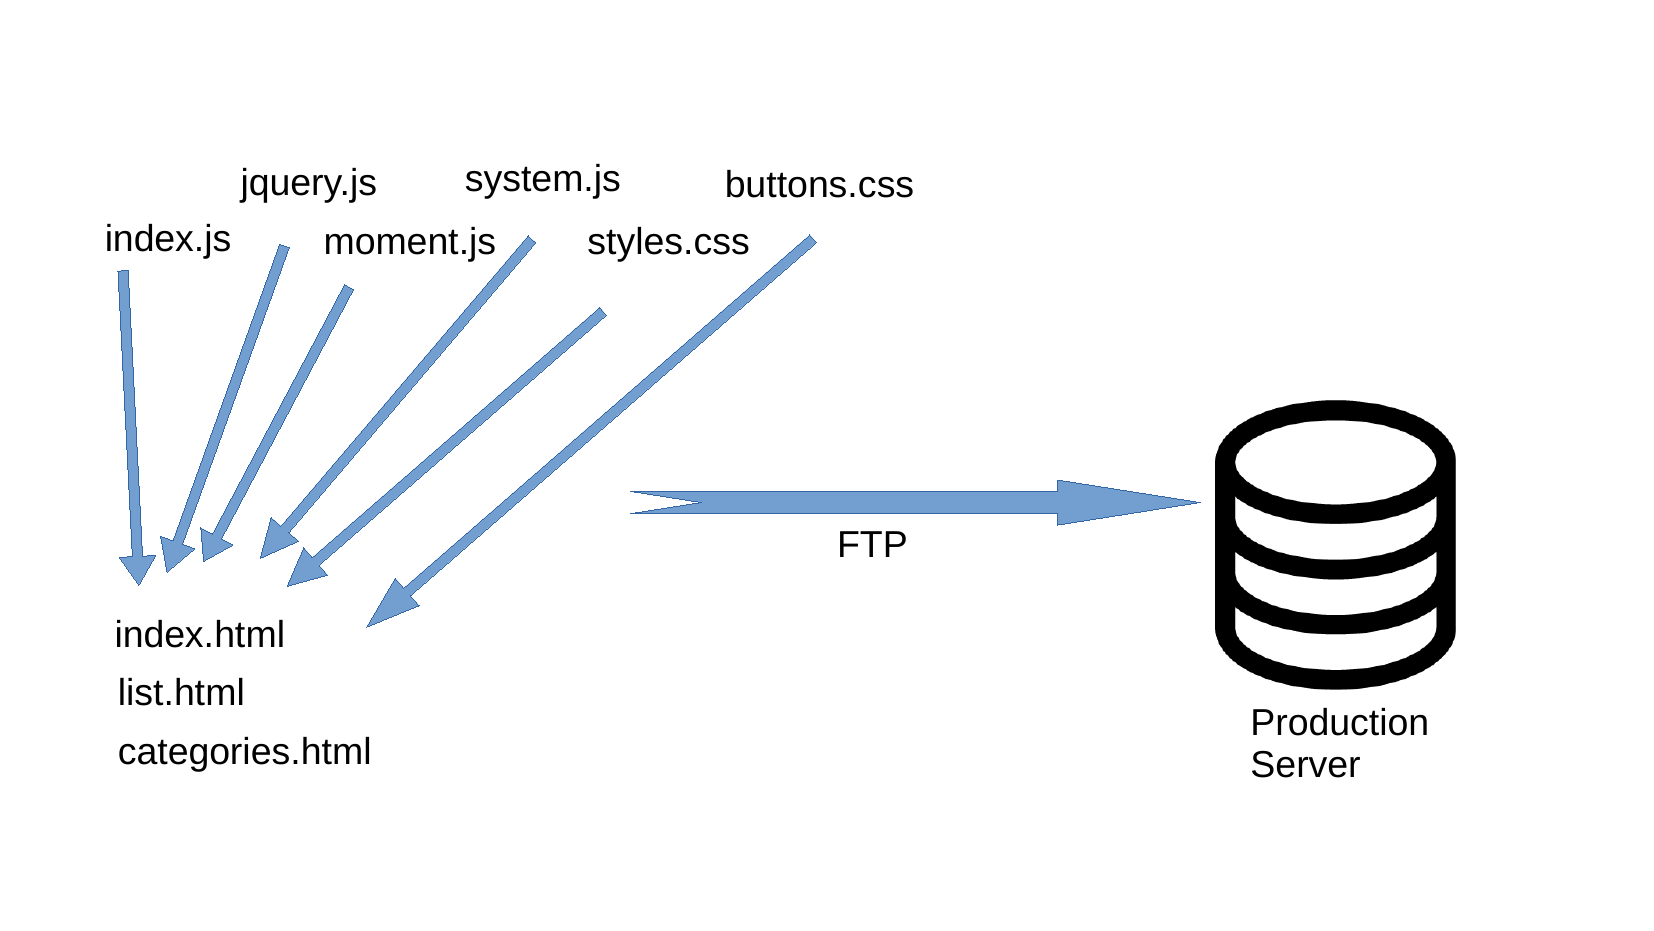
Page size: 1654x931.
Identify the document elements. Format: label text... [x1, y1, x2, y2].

text_box [260, 235, 536, 559]
text_box styles.css [572, 213, 766, 271]
picture [1215, 400, 1456, 691]
text_box [287, 307, 607, 587]
text_box list.html [103, 663, 260, 722]
text_box [200, 284, 354, 562]
text_box jquery.js [225, 154, 429, 253]
text_box [630, 480, 1201, 526]
text_box buttons.css [710, 156, 930, 214]
text_box categories.html [103, 722, 387, 822]
text_box system.js [450, 150, 636, 207]
text_box index.html [99, 606, 301, 706]
text_box [366, 234, 817, 628]
text_box FTP [822, 516, 923, 574]
text_box moment.js [308, 213, 512, 271]
text_box [160, 244, 290, 573]
text_box index.js [90, 210, 247, 267]
text_box [117, 270, 156, 586]
text_box Production Server [1235, 693, 1455, 793]
